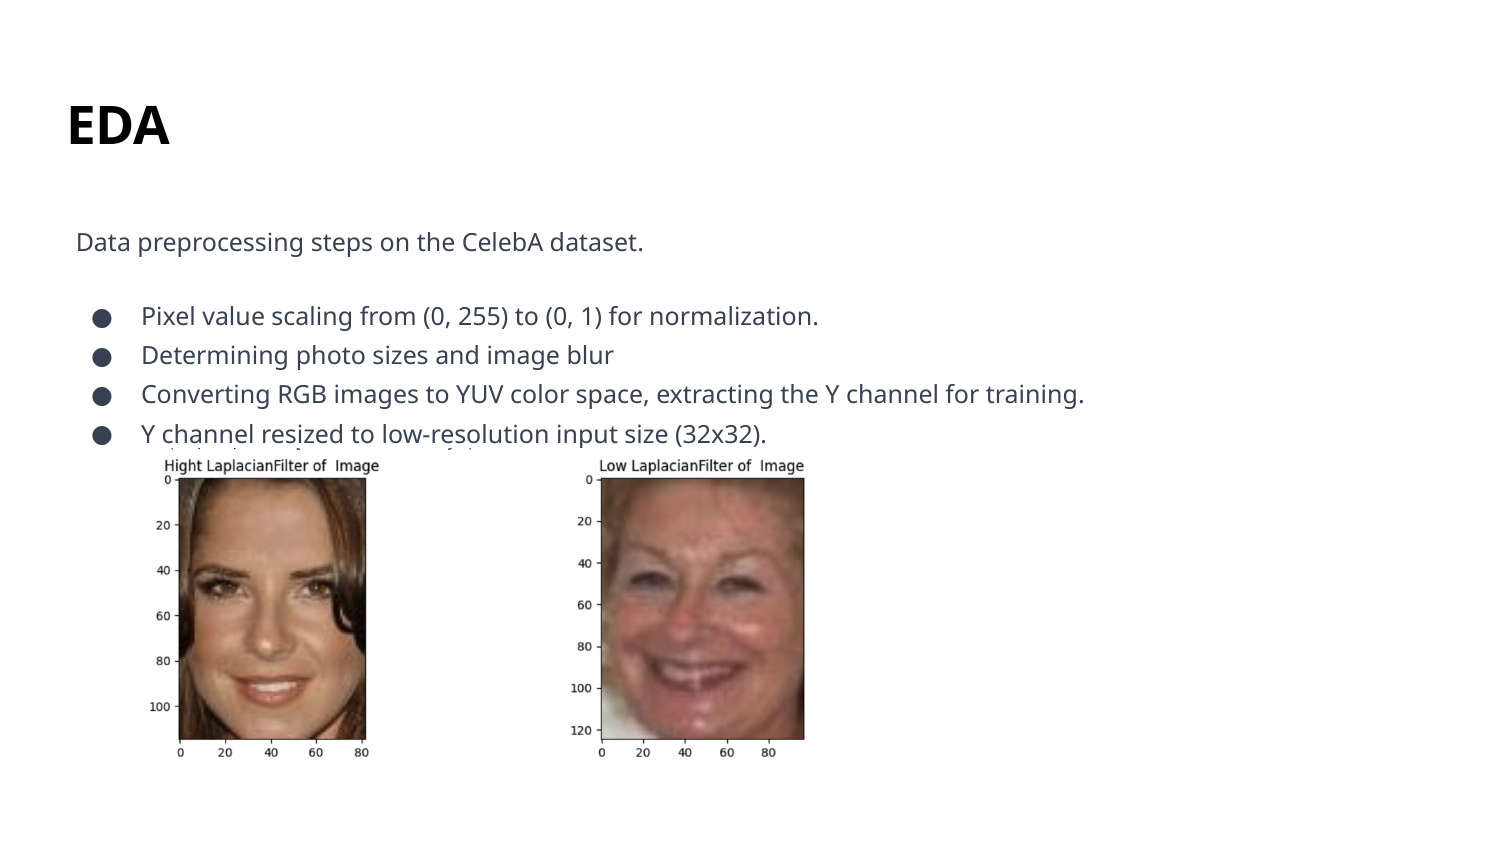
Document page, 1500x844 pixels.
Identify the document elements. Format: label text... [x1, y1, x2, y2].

list Data preprocessing steps on the CelebA dataset. Pixel value scaling from (0, 255) to (0, 1) for normalization. Determining photo sizes and image blur Converting RGB images to YUV color space, extracting the Y channel for training. Y channel resized to low-resolution input size (32x32). [51, 189, 1449, 750]
picture [131, 448, 860, 776]
title EDA [51, 72, 1449, 176]
